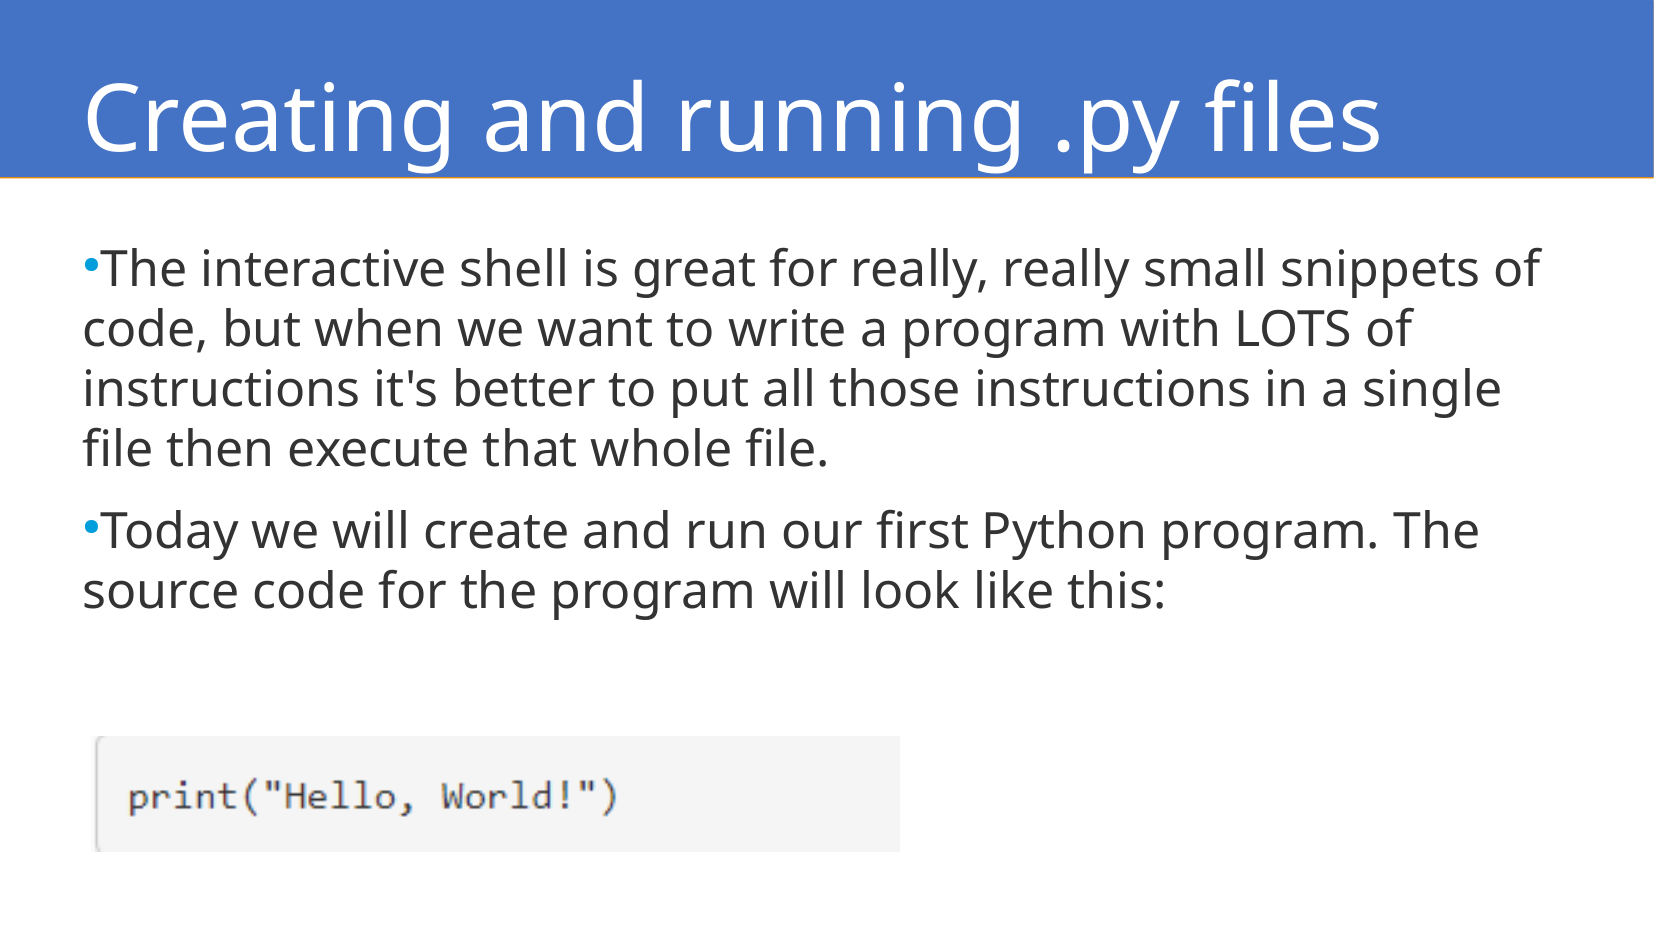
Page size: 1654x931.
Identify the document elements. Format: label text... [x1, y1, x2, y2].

title Creating and running .py files [82, 14, 1571, 171]
list The interactive shell is great for really, really small snippets of code, but when we want to write a program with LOTS of instructions it's better to put all those instructions in a single file then execute that whole file. Today we will create and run our first Python program. The source code for the program will look like this: [82, 236, 1563, 811]
picture [91, 736, 900, 852]
